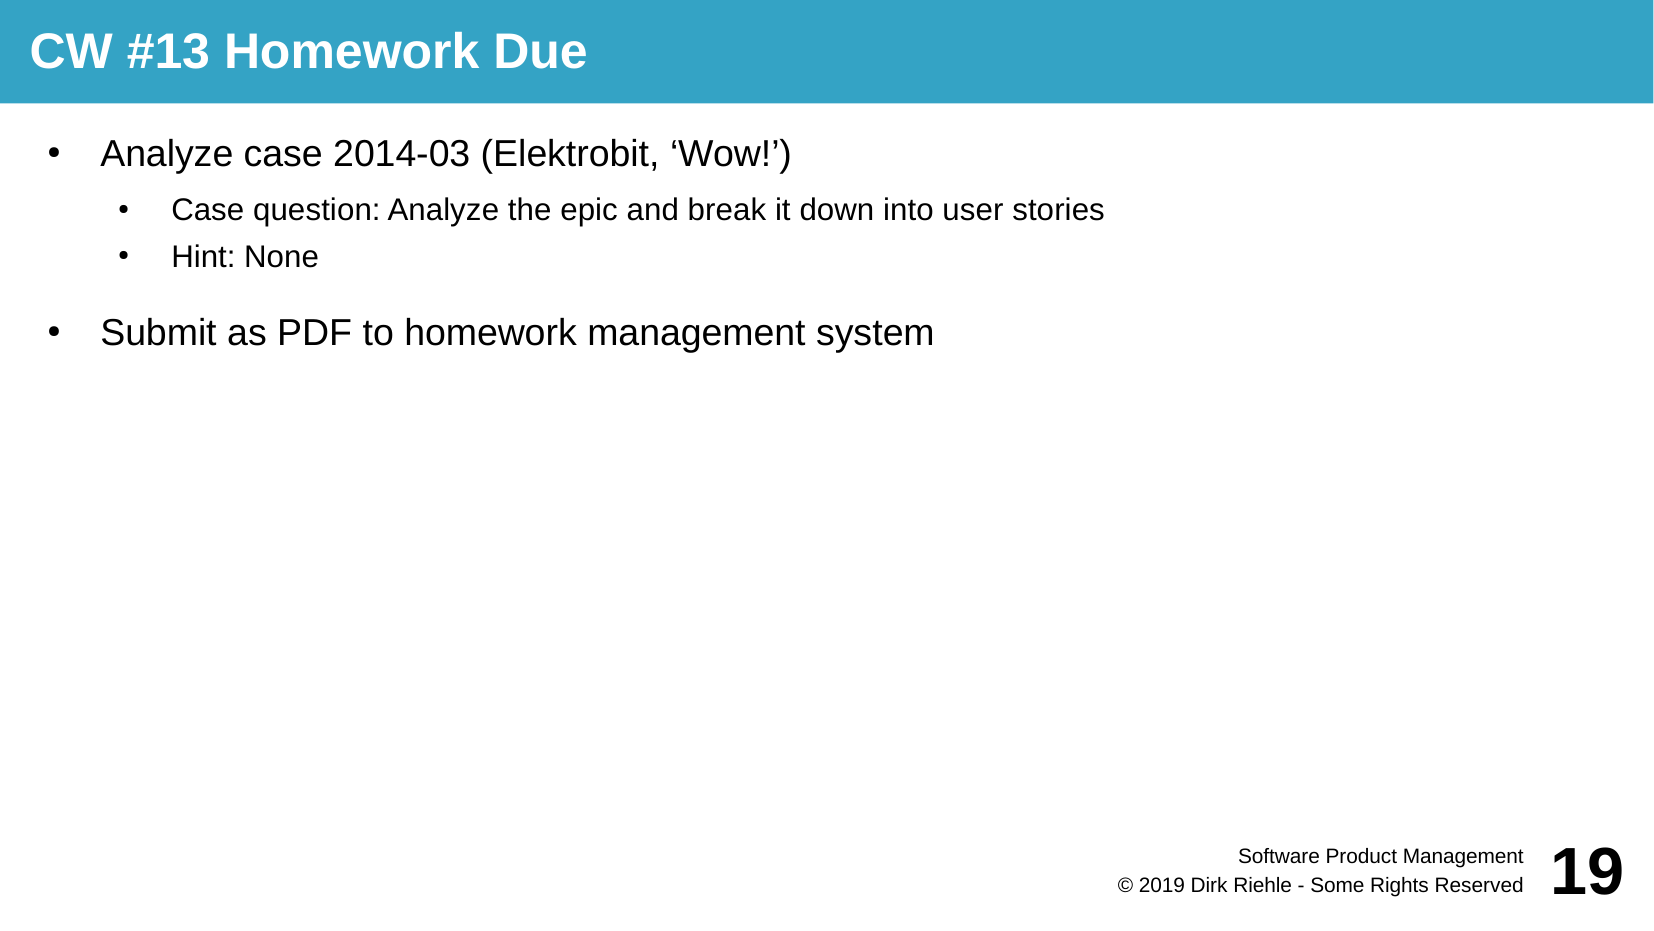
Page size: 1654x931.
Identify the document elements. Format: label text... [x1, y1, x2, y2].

list Analyze case 2014-03 (Elektrobit, ‘Wow!’) Case question: Analyze the epic and break it down into user stories Hint: None Submit as PDF to homework management system [29, 132, 1625, 798]
title CW #13 Homework Due [0, 0, 1654, 104]
